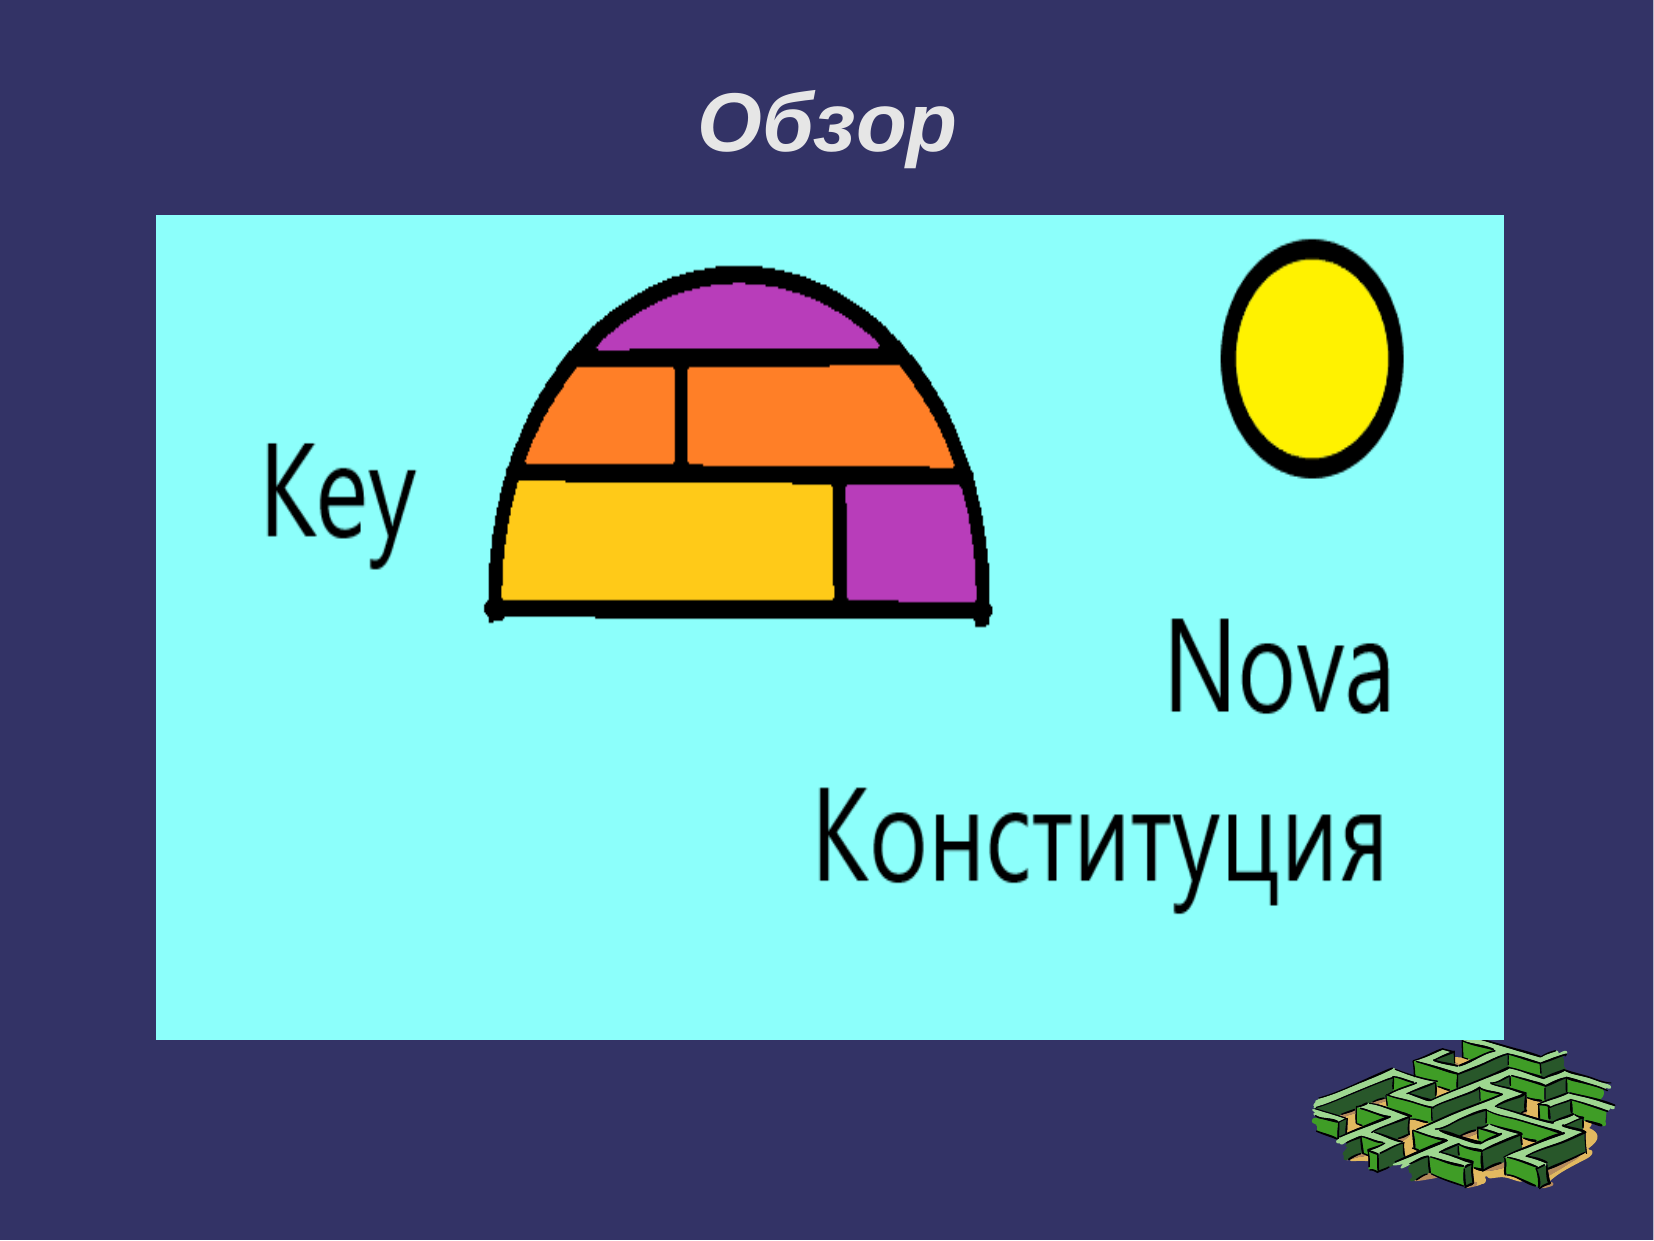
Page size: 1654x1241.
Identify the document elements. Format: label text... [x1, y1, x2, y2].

picture [156, 215, 1504, 1040]
list Опишите основные планы Объясните, в чем заключается долгосрочная цель [178, 364, 1570, 1147]
title Обзор [121, 19, 1534, 227]
